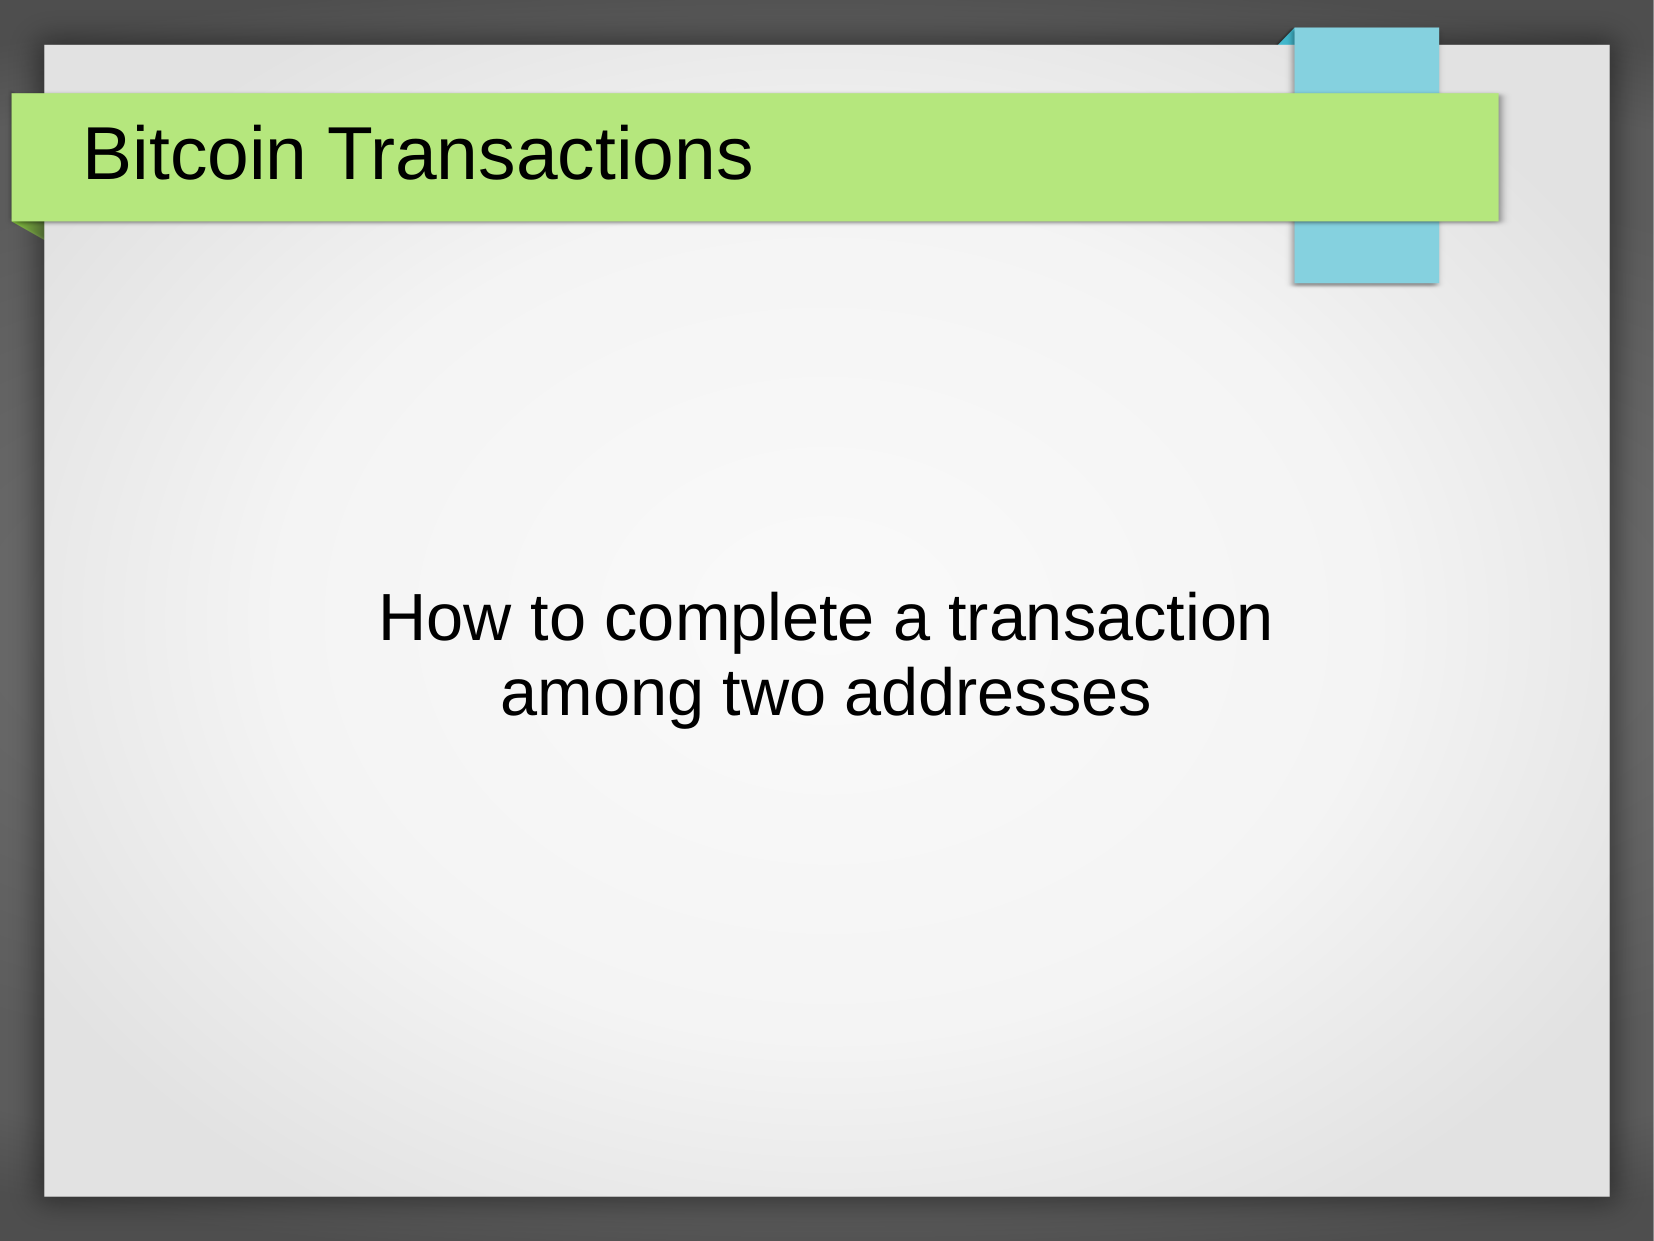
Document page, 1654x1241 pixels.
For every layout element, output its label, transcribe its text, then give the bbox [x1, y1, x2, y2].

subtitle How to complete a transaction among two addresses [82, 295, 1571, 1015]
picture [0, 0, 1654, 1241]
title Bitcoin Transactions [82, 94, 1264, 213]
